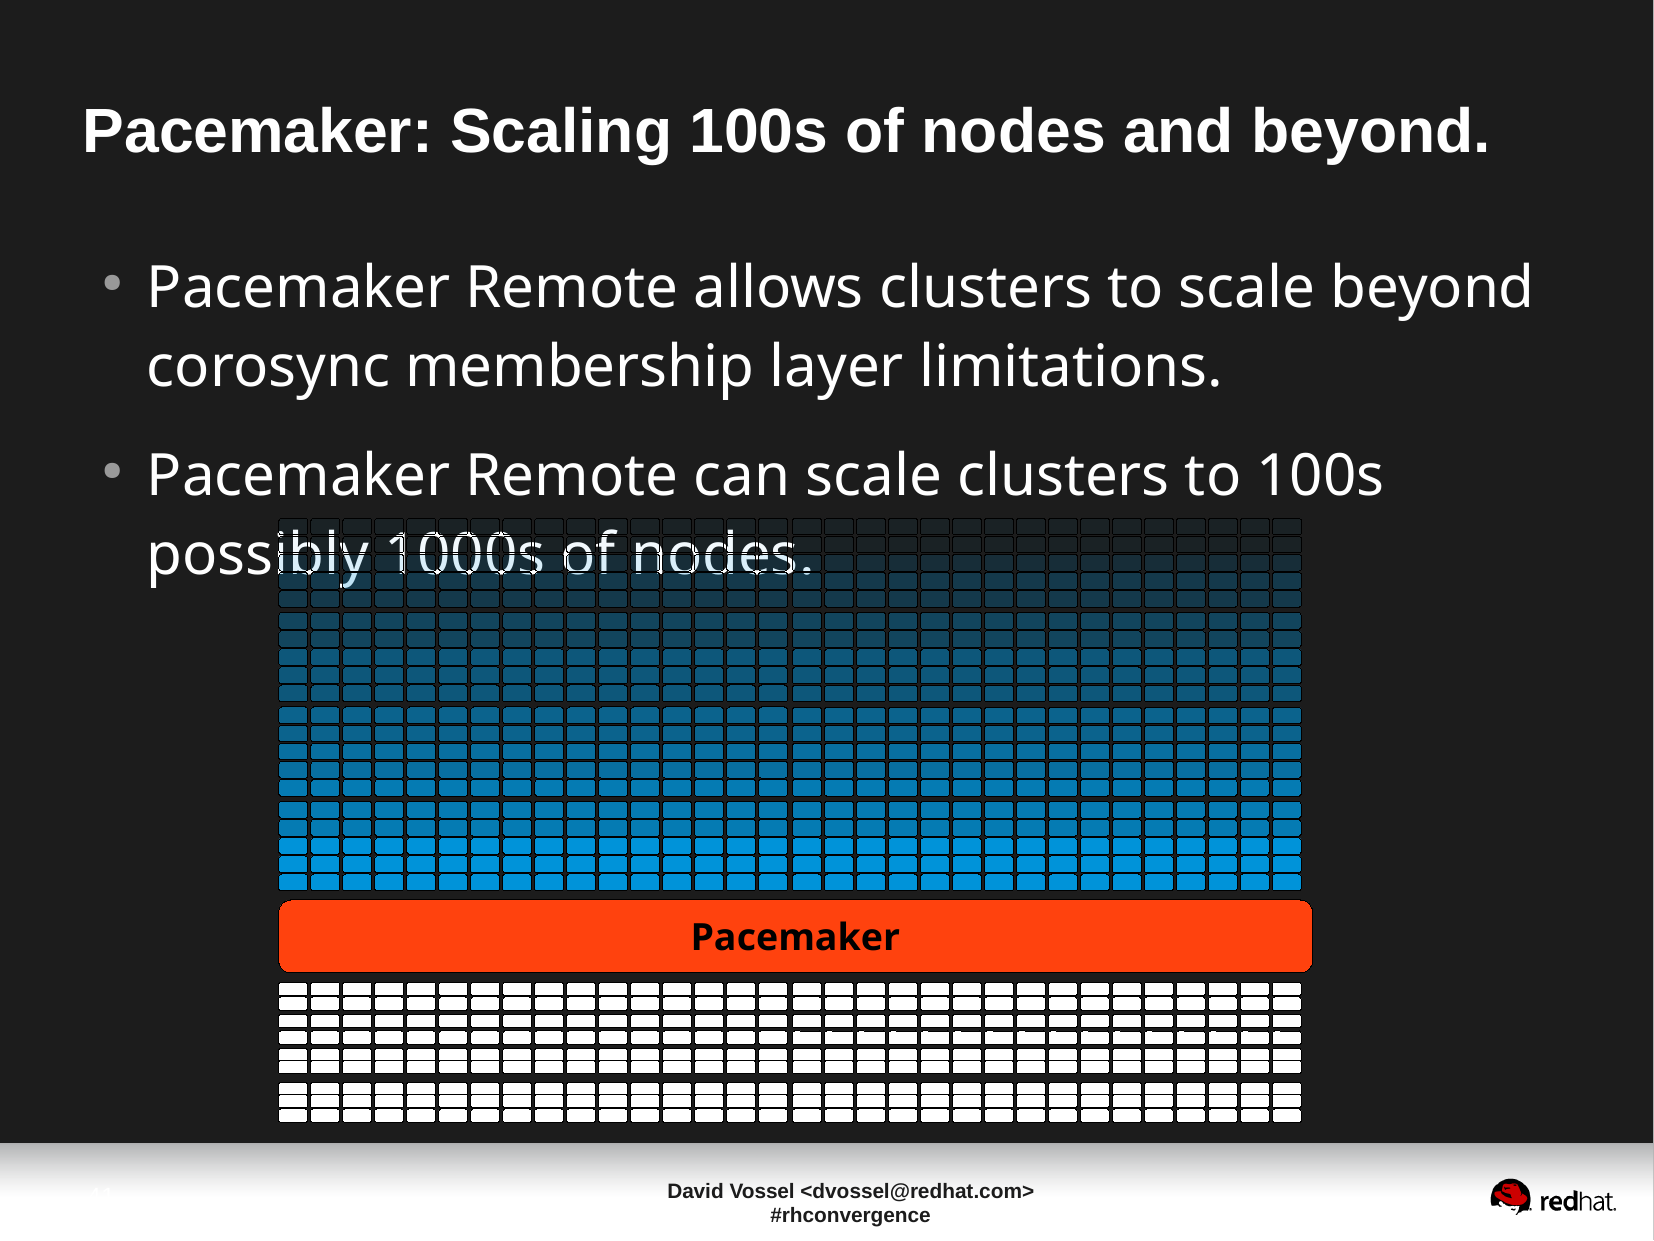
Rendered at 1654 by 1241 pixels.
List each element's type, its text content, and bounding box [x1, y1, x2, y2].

text_box [1112, 1014, 1142, 1028]
text_box [1080, 761, 1110, 797]
text_box [502, 725, 532, 742]
text_box [406, 1030, 436, 1045]
text_box [1112, 707, 1142, 724]
text_box [278, 982, 308, 1011]
text_box [534, 982, 564, 1011]
text_box [984, 707, 1014, 724]
text_box [1112, 982, 1142, 1011]
text_box [1016, 1048, 1046, 1074]
text_box [792, 1030, 822, 1045]
text_box [824, 743, 854, 760]
text_box [952, 685, 982, 702]
text_box [920, 1082, 950, 1123]
text_box [630, 1014, 660, 1028]
text_box [726, 982, 756, 1011]
text_box [534, 1048, 564, 1074]
text_box [598, 612, 628, 702]
text_box [888, 518, 918, 535]
text_box [1240, 536, 1270, 553]
text_box [534, 612, 564, 702]
text_box [792, 982, 822, 1011]
text_box [888, 612, 918, 684]
text_box [694, 982, 724, 1011]
text_box [952, 725, 982, 742]
text_box [534, 743, 564, 760]
text_box [1080, 612, 1110, 684]
text_box [856, 801, 886, 891]
text_box [1240, 725, 1270, 742]
text_box [1080, 801, 1110, 891]
text_box [758, 706, 788, 724]
text_box [888, 982, 918, 1011]
text_box [824, 685, 854, 702]
text_box [856, 707, 886, 724]
text_box [1080, 536, 1110, 553]
text_box [278, 612, 308, 702]
text_box [1112, 725, 1142, 742]
text_box [278, 1082, 308, 1123]
text_box [374, 761, 404, 797]
text_box [598, 725, 628, 742]
text_box [470, 761, 500, 797]
text_box [758, 761, 788, 797]
text_box [342, 518, 372, 535]
text_box [502, 982, 532, 1011]
text_box [406, 612, 436, 702]
text_box [888, 761, 918, 797]
text_box [694, 1014, 724, 1028]
text_box [920, 725, 950, 742]
text_box [502, 554, 532, 608]
text_box [1016, 707, 1046, 724]
text_box [726, 743, 756, 760]
text_box [1080, 554, 1110, 608]
text_box [438, 743, 468, 760]
text_box [920, 1048, 950, 1074]
text_box [792, 1048, 822, 1074]
text_box [726, 761, 756, 797]
text_box [952, 761, 982, 797]
text_box [952, 1082, 982, 1123]
text_box [824, 1030, 854, 1045]
text_box [566, 554, 596, 608]
text_box [1112, 801, 1142, 891]
text_box [1272, 518, 1302, 535]
text_box [278, 725, 308, 742]
text_box [920, 982, 950, 1011]
list Pacemaker Remote allows clusters to scale beyond corosync membership layer limitations. Pacemaker Remote can scale clusters to 100s possibly 1000s of nodes. [86, 244, 1576, 526]
text_box [824, 801, 854, 891]
text_box [406, 725, 436, 742]
text_box [792, 1014, 822, 1028]
text_box [856, 554, 886, 608]
text_box [470, 1048, 500, 1074]
text_box [662, 706, 692, 724]
text_box [758, 554, 788, 608]
text_box [470, 536, 500, 553]
text_box [952, 1030, 982, 1045]
text_box [1016, 761, 1046, 797]
text_box [952, 612, 982, 684]
text_box [824, 518, 854, 535]
text_box [856, 725, 886, 742]
text_box [630, 554, 660, 608]
text_box [856, 536, 886, 553]
text_box [630, 536, 660, 553]
text_box [758, 518, 788, 535]
text_box [278, 536, 308, 553]
text_box [856, 982, 886, 1011]
text_box [278, 1048, 308, 1074]
text_box [984, 801, 1014, 891]
text_box [824, 725, 854, 742]
text_box [502, 1030, 532, 1045]
title Pacemaker: Scaling 100s of nodes and beyond. [82, 37, 1571, 226]
text_box [1272, 1014, 1302, 1028]
text_box [1272, 801, 1302, 891]
text_box [920, 612, 950, 684]
text_box [1240, 982, 1270, 1011]
text_box [824, 612, 854, 684]
text_box [888, 1082, 918, 1123]
text_box [342, 1014, 372, 1028]
text_box [310, 612, 340, 702]
text_box [630, 518, 660, 535]
text_box [952, 707, 982, 724]
text_box [342, 1030, 372, 1045]
text_box [342, 554, 372, 608]
text_box [726, 554, 756, 608]
text_box [1016, 1014, 1046, 1028]
text_box [310, 706, 340, 724]
text_box [278, 706, 308, 724]
text_box [630, 1082, 660, 1123]
text_box [1272, 1030, 1302, 1045]
text_box [662, 612, 692, 702]
text_box [920, 1014, 950, 1028]
text_box [662, 1048, 692, 1074]
text_box [438, 1048, 468, 1074]
text_box [502, 1014, 532, 1028]
text_box [1112, 612, 1142, 684]
text_box [1144, 982, 1174, 1011]
text_box [438, 801, 468, 891]
text_box [566, 1030, 596, 1045]
text_box [758, 612, 788, 702]
text_box [758, 801, 788, 891]
text_box [984, 1082, 1014, 1123]
text_box [598, 706, 628, 724]
text_box [888, 707, 918, 724]
text_box [566, 725, 596, 742]
text_box [1272, 761, 1302, 797]
text_box [534, 761, 564, 797]
text_box [1144, 743, 1174, 760]
text_box [598, 518, 628, 535]
text_box [1144, 725, 1174, 742]
text_box [952, 1014, 982, 1028]
text_box [470, 725, 500, 742]
text_box [630, 725, 660, 742]
text_box [342, 536, 372, 553]
text_box [470, 982, 500, 1011]
text_box [1208, 982, 1238, 1011]
text_box [984, 685, 1014, 702]
text_box [1176, 725, 1206, 742]
text_box [856, 1030, 886, 1045]
text_box [566, 1082, 596, 1123]
text_box [952, 554, 982, 608]
text_box [406, 536, 436, 553]
text_box [1208, 761, 1238, 797]
text_box [278, 554, 308, 608]
text_box [694, 518, 724, 535]
text_box [758, 1014, 788, 1028]
text_box [662, 1030, 692, 1045]
text_box [630, 1030, 660, 1045]
text_box [824, 982, 854, 1011]
text_box [920, 536, 950, 553]
text_box [470, 801, 500, 891]
text_box [534, 801, 564, 891]
text_box [856, 1014, 886, 1028]
text_box [630, 801, 660, 891]
text_box [342, 801, 372, 891]
text_box [310, 1082, 340, 1123]
text_box [888, 801, 918, 891]
text_box [406, 982, 436, 1011]
text_box [1048, 743, 1078, 760]
text_box [888, 743, 918, 760]
text_box [1272, 982, 1302, 1011]
text_box [374, 1082, 404, 1123]
text_box [662, 518, 692, 535]
text_box [342, 982, 372, 1011]
text_box [1240, 1048, 1270, 1074]
text_box [566, 706, 596, 724]
text_box [694, 743, 724, 760]
text_box [1208, 612, 1238, 684]
text_box [1208, 801, 1238, 891]
text_box [662, 801, 692, 891]
text_box [758, 1048, 788, 1074]
text_box [856, 518, 886, 535]
text_box [1240, 612, 1270, 684]
text_box [662, 536, 692, 553]
text_box [952, 518, 982, 535]
text_box [534, 554, 564, 608]
text_box [1240, 761, 1270, 797]
text_box [856, 743, 886, 760]
text_box [438, 612, 468, 702]
text_box [342, 743, 372, 760]
text_box [888, 1030, 918, 1045]
text_box [888, 1014, 918, 1028]
text_box [1016, 743, 1046, 760]
text_box [502, 612, 532, 702]
text_box [502, 761, 532, 797]
text_box [406, 518, 436, 535]
text_box [984, 982, 1014, 1011]
text_box [726, 612, 756, 702]
text_box [310, 1048, 340, 1074]
text_box [1080, 685, 1110, 702]
text_box [1272, 725, 1302, 742]
text_box [888, 536, 918, 553]
text_box [984, 1030, 1014, 1045]
text_box [824, 536, 854, 553]
text_box [1048, 554, 1078, 608]
text_box [374, 612, 404, 702]
text_box [726, 518, 756, 535]
text_box [920, 761, 950, 797]
text_box [438, 982, 468, 1011]
text_box [1080, 982, 1110, 1011]
text_box [1144, 518, 1174, 535]
text_box [1240, 1014, 1270, 1028]
text_box [694, 706, 724, 724]
text_box [406, 1082, 436, 1123]
text_box [502, 801, 532, 891]
text_box [598, 1030, 628, 1045]
text_box [792, 761, 822, 797]
text_box [1176, 554, 1206, 608]
text_box [310, 761, 340, 797]
text_box [1208, 1048, 1238, 1074]
text_box [438, 1082, 468, 1123]
text_box [984, 612, 1014, 684]
text_box [952, 536, 982, 553]
text_box [758, 725, 788, 742]
text_box [1272, 612, 1302, 684]
text_box Pacemaker [278, 899, 1313, 973]
text_box [278, 518, 308, 535]
text_box [1272, 536, 1302, 553]
text_box [1048, 536, 1078, 553]
text_box [1112, 1030, 1142, 1045]
text_box [566, 982, 596, 1011]
text_box [310, 518, 340, 535]
text_box [1176, 1030, 1206, 1045]
text_box [470, 1030, 500, 1045]
text_box [566, 761, 596, 797]
text_box [662, 982, 692, 1011]
text_box [1080, 1014, 1110, 1028]
text_box [662, 761, 692, 797]
text_box [470, 743, 500, 760]
text_box [502, 743, 532, 760]
text_box [406, 554, 436, 608]
text_box [1208, 518, 1238, 535]
text_box [792, 801, 822, 891]
text_box [1208, 725, 1238, 742]
text_box [374, 725, 404, 742]
text_box [1112, 1082, 1142, 1123]
text_box [374, 982, 404, 1011]
text_box [310, 1014, 340, 1028]
text_box [1144, 1014, 1174, 1028]
text_box [502, 518, 532, 535]
text_box [1176, 1048, 1206, 1074]
text_box [374, 518, 404, 535]
text_box [1048, 1030, 1078, 1045]
text_box [952, 1048, 982, 1074]
text_box [278, 743, 308, 760]
text_box [534, 725, 564, 742]
text_box [920, 743, 950, 760]
text_box [792, 554, 822, 608]
text_box [1112, 554, 1142, 608]
text_box [1176, 761, 1206, 797]
text_box [310, 743, 340, 760]
text_box [534, 518, 564, 535]
text_box [1208, 1030, 1238, 1045]
text_box [726, 801, 756, 891]
text_box [984, 554, 1014, 608]
text_box [1048, 707, 1078, 724]
text_box [342, 1048, 372, 1074]
text_box [694, 801, 724, 891]
text_box [438, 1030, 468, 1045]
text_box [1048, 761, 1078, 797]
text_box [1080, 725, 1110, 742]
text_box [566, 536, 596, 553]
text_box [1144, 685, 1174, 702]
text_box [1208, 554, 1238, 608]
text_box [470, 612, 500, 702]
text_box [310, 1030, 340, 1045]
text_box [1208, 685, 1238, 702]
text_box [888, 554, 918, 608]
text_box [1176, 982, 1206, 1011]
text_box [374, 1048, 404, 1074]
text_box [726, 725, 756, 742]
text_box [1080, 1082, 1110, 1123]
text_box [342, 706, 372, 724]
text_box [278, 761, 308, 797]
text_box [758, 536, 788, 553]
text_box [470, 554, 500, 608]
text_box [1016, 685, 1046, 702]
text_box [694, 1030, 724, 1045]
text_box [1048, 1014, 1078, 1028]
text_box [792, 1082, 822, 1123]
text_box [888, 725, 918, 742]
text_box [374, 554, 404, 608]
text_box [1016, 725, 1046, 742]
text_box [374, 743, 404, 760]
text_box [534, 706, 564, 724]
text_box [694, 725, 724, 742]
text_box [1144, 554, 1174, 608]
text_box [406, 706, 436, 724]
text_box [630, 743, 660, 760]
text_box [1080, 743, 1110, 760]
text_box [1176, 801, 1206, 891]
text_box [630, 612, 660, 702]
text_box [310, 801, 340, 891]
text_box [566, 518, 596, 535]
text_box [726, 706, 756, 724]
text_box [984, 1014, 1014, 1028]
text_box [1144, 1048, 1174, 1074]
text_box [342, 612, 372, 702]
text_box [726, 1048, 756, 1074]
text_box [1176, 707, 1206, 724]
text_box [1016, 982, 1046, 1011]
text_box [984, 518, 1014, 535]
text_box [1080, 1048, 1110, 1074]
text_box [1144, 707, 1174, 724]
text_box [1176, 536, 1206, 553]
text_box [310, 982, 340, 1011]
text_box [470, 518, 500, 535]
text_box [566, 1048, 596, 1074]
text_box [278, 1014, 308, 1028]
text_box [566, 612, 596, 702]
text_box [662, 1014, 692, 1028]
text_box [438, 554, 468, 608]
text_box [920, 685, 950, 702]
text_box [1112, 1048, 1142, 1074]
text_box [438, 536, 468, 553]
text_box [1272, 1048, 1302, 1074]
text_box [824, 761, 854, 797]
text_box [694, 554, 724, 608]
text_box [342, 761, 372, 797]
text_box [310, 554, 340, 608]
text_box [278, 1030, 308, 1045]
text_box [1112, 518, 1142, 535]
text_box [534, 1014, 564, 1028]
text_box [1112, 761, 1142, 797]
text_box [566, 743, 596, 760]
text_box [1208, 707, 1238, 724]
text_box [1144, 536, 1174, 553]
text_box [1016, 801, 1046, 891]
text_box [1048, 612, 1078, 684]
text_box [920, 801, 950, 891]
text_box [1112, 536, 1142, 553]
text_box [438, 518, 468, 535]
text_box [888, 685, 918, 702]
text_box [920, 554, 950, 608]
text_box [406, 1014, 436, 1028]
text_box [888, 1048, 918, 1074]
text_box [1016, 612, 1046, 684]
text_box [1112, 685, 1142, 702]
text_box [1016, 1082, 1046, 1123]
text_box [1240, 1030, 1270, 1045]
text_box [662, 554, 692, 608]
text_box [406, 743, 436, 760]
text_box [502, 1048, 532, 1074]
text_box [726, 536, 756, 553]
text_box [1080, 707, 1110, 724]
text_box [1016, 536, 1046, 553]
text_box [1208, 1082, 1238, 1123]
text_box [406, 1048, 436, 1074]
picture [0, 1143, 1654, 1241]
text_box [1048, 518, 1078, 535]
text_box [1208, 743, 1238, 760]
text_box [1144, 761, 1174, 797]
text_box [1240, 685, 1270, 702]
text_box [630, 706, 660, 724]
text_box [1208, 1014, 1238, 1028]
text_box [984, 743, 1014, 760]
text_box [630, 761, 660, 797]
text_box [534, 1030, 564, 1045]
text_box [566, 801, 596, 891]
text_box [598, 982, 628, 1011]
text_box [1240, 707, 1270, 724]
text_box [856, 1082, 886, 1123]
text_box [662, 725, 692, 742]
text_box [758, 1030, 788, 1045]
text_box [1176, 1082, 1206, 1123]
text_box [856, 1048, 886, 1074]
text_box [726, 1030, 756, 1045]
text_box [792, 743, 822, 760]
text_box [1272, 743, 1302, 760]
text_box [792, 518, 822, 535]
text_box [952, 743, 982, 760]
text_box [1272, 1082, 1302, 1123]
text_box [1016, 1030, 1046, 1045]
text_box [1272, 707, 1302, 724]
text_box [630, 1048, 660, 1074]
text_box [1144, 1030, 1174, 1045]
text_box [438, 725, 468, 742]
text_box [1176, 612, 1206, 684]
text_box [824, 1014, 854, 1028]
text_box [1144, 612, 1174, 684]
text_box [792, 685, 822, 702]
text_box [1272, 685, 1302, 702]
text_box [1240, 518, 1270, 535]
text_box [438, 706, 468, 724]
text_box [792, 536, 822, 553]
text_box [1080, 1030, 1110, 1045]
text_box [694, 1048, 724, 1074]
text_box [792, 725, 822, 742]
text_box [694, 536, 724, 553]
text_box [1176, 743, 1206, 760]
text_box [1144, 1082, 1174, 1123]
text_box [920, 518, 950, 535]
text_box [856, 761, 886, 797]
text_box [824, 707, 854, 724]
text_box [310, 725, 340, 742]
text_box [1144, 801, 1174, 891]
text_box [1112, 743, 1142, 760]
text_box [1272, 554, 1302, 608]
text_box [694, 1082, 724, 1123]
text_box [758, 982, 788, 1011]
text_box [630, 982, 660, 1011]
text_box [1176, 1014, 1206, 1028]
text_box [342, 725, 372, 742]
text_box [278, 801, 308, 891]
text_box [1240, 801, 1270, 891]
text_box [1048, 982, 1078, 1011]
text_box [726, 1014, 756, 1028]
text_box [824, 554, 854, 608]
text_box [1048, 1048, 1078, 1074]
text_box [598, 801, 628, 891]
text_box [374, 706, 404, 724]
text_box [726, 1082, 756, 1123]
text_box [758, 1082, 788, 1123]
text_box [1240, 554, 1270, 608]
text_box [406, 801, 436, 891]
text_box [470, 1082, 500, 1123]
text_box [758, 743, 788, 760]
text_box [1048, 1082, 1078, 1123]
text_box [598, 743, 628, 760]
text_box [470, 706, 500, 724]
text_box [342, 1082, 372, 1123]
text_box [598, 554, 628, 608]
text_box [952, 801, 982, 891]
text_box [1048, 801, 1078, 891]
text_box [1176, 685, 1206, 702]
text_box [856, 612, 886, 684]
text_box [374, 1030, 404, 1045]
text_box [1208, 536, 1238, 553]
text_box [310, 536, 340, 553]
text_box [856, 685, 886, 702]
text_box [984, 761, 1014, 797]
text_box [1240, 1082, 1270, 1123]
text_box [374, 536, 404, 553]
text_box [406, 761, 436, 797]
text_box [598, 536, 628, 553]
text_box [1016, 518, 1046, 535]
text_box [566, 1014, 596, 1028]
text_box [1240, 743, 1270, 760]
text_box [824, 1048, 854, 1074]
text_box [662, 1082, 692, 1123]
text_box [792, 707, 822, 724]
text_box [534, 536, 564, 553]
text_box [438, 761, 468, 797]
text_box [438, 1014, 468, 1028]
text_box [694, 612, 724, 702]
text_box [920, 707, 950, 724]
text_box [502, 536, 532, 553]
text_box [598, 1082, 628, 1123]
text_box [374, 1014, 404, 1028]
text_box [1048, 725, 1078, 742]
text_box [598, 761, 628, 797]
text_box [920, 1030, 950, 1045]
text_box [1016, 554, 1046, 608]
text_box [984, 725, 1014, 742]
text_box [662, 743, 692, 760]
text_box [598, 1014, 628, 1028]
text_box [984, 536, 1014, 553]
text_box [952, 982, 982, 1011]
text_box [984, 1048, 1014, 1074]
text_box [694, 761, 724, 797]
text_box [824, 1082, 854, 1123]
text_box [374, 801, 404, 891]
text_box [792, 612, 822, 684]
text_box [502, 706, 532, 724]
text_box [534, 1082, 564, 1123]
text_box [502, 1082, 532, 1123]
text_box [1080, 518, 1110, 535]
text_box [1176, 518, 1206, 535]
text_box [598, 1048, 628, 1074]
text_box [470, 1014, 500, 1028]
text_box [1048, 685, 1078, 702]
